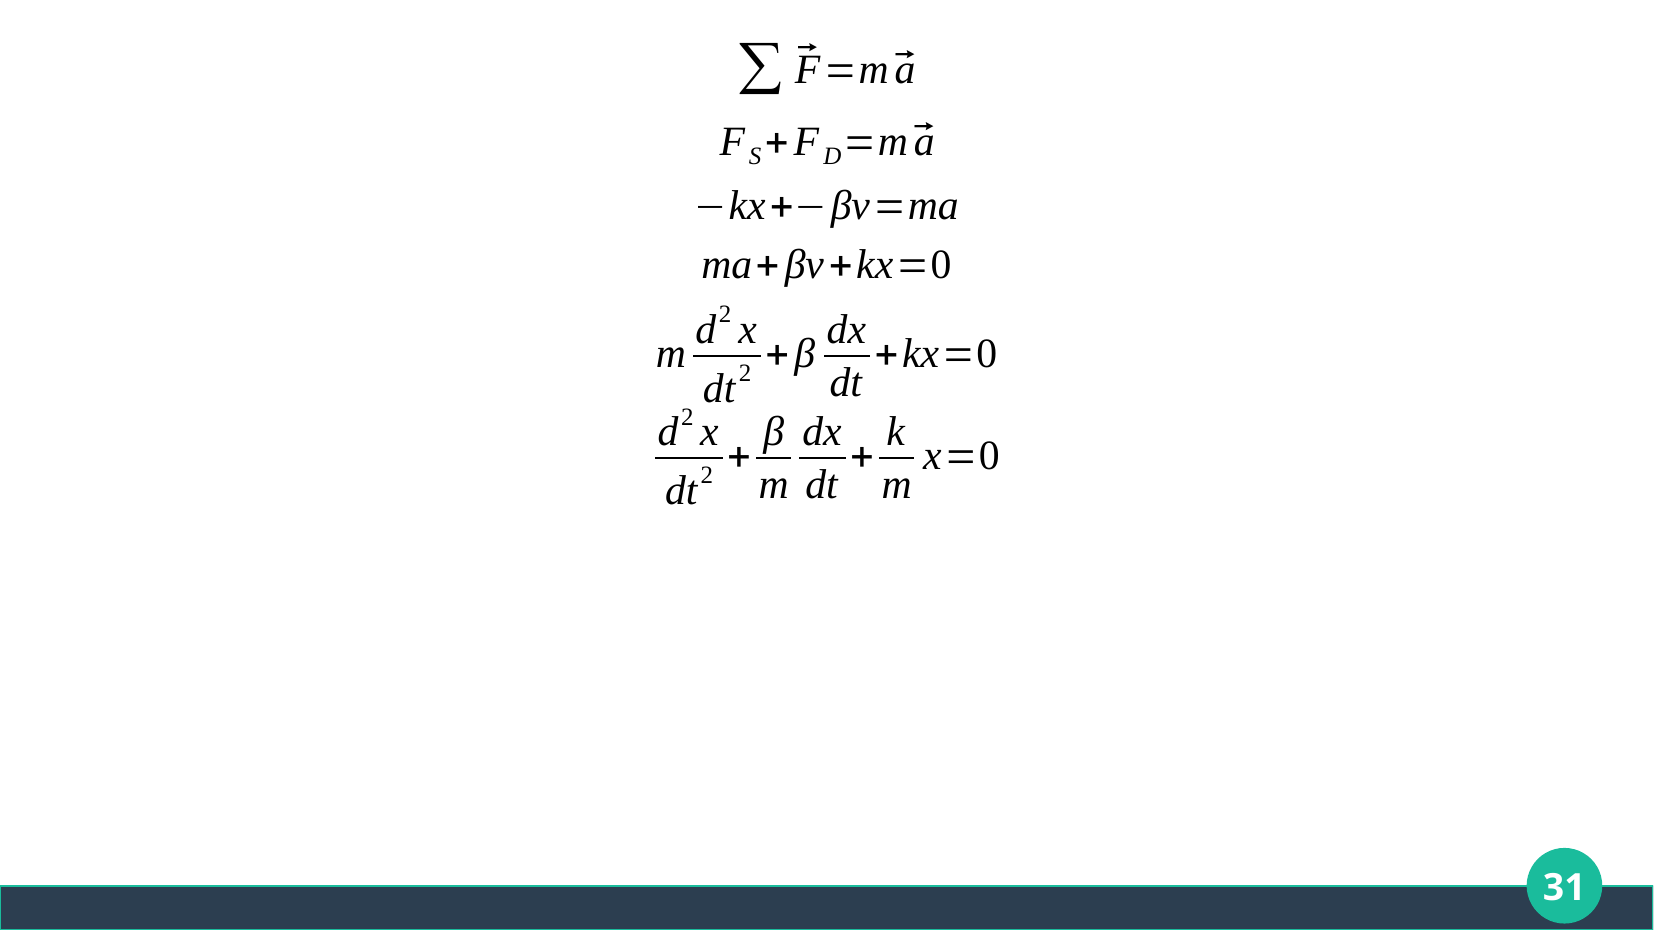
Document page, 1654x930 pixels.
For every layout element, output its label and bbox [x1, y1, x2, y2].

chart [736, 40, 917, 99]
chart [693, 182, 960, 229]
chart [700, 241, 953, 288]
chart [652, 300, 1001, 514]
chart [717, 117, 936, 171]
